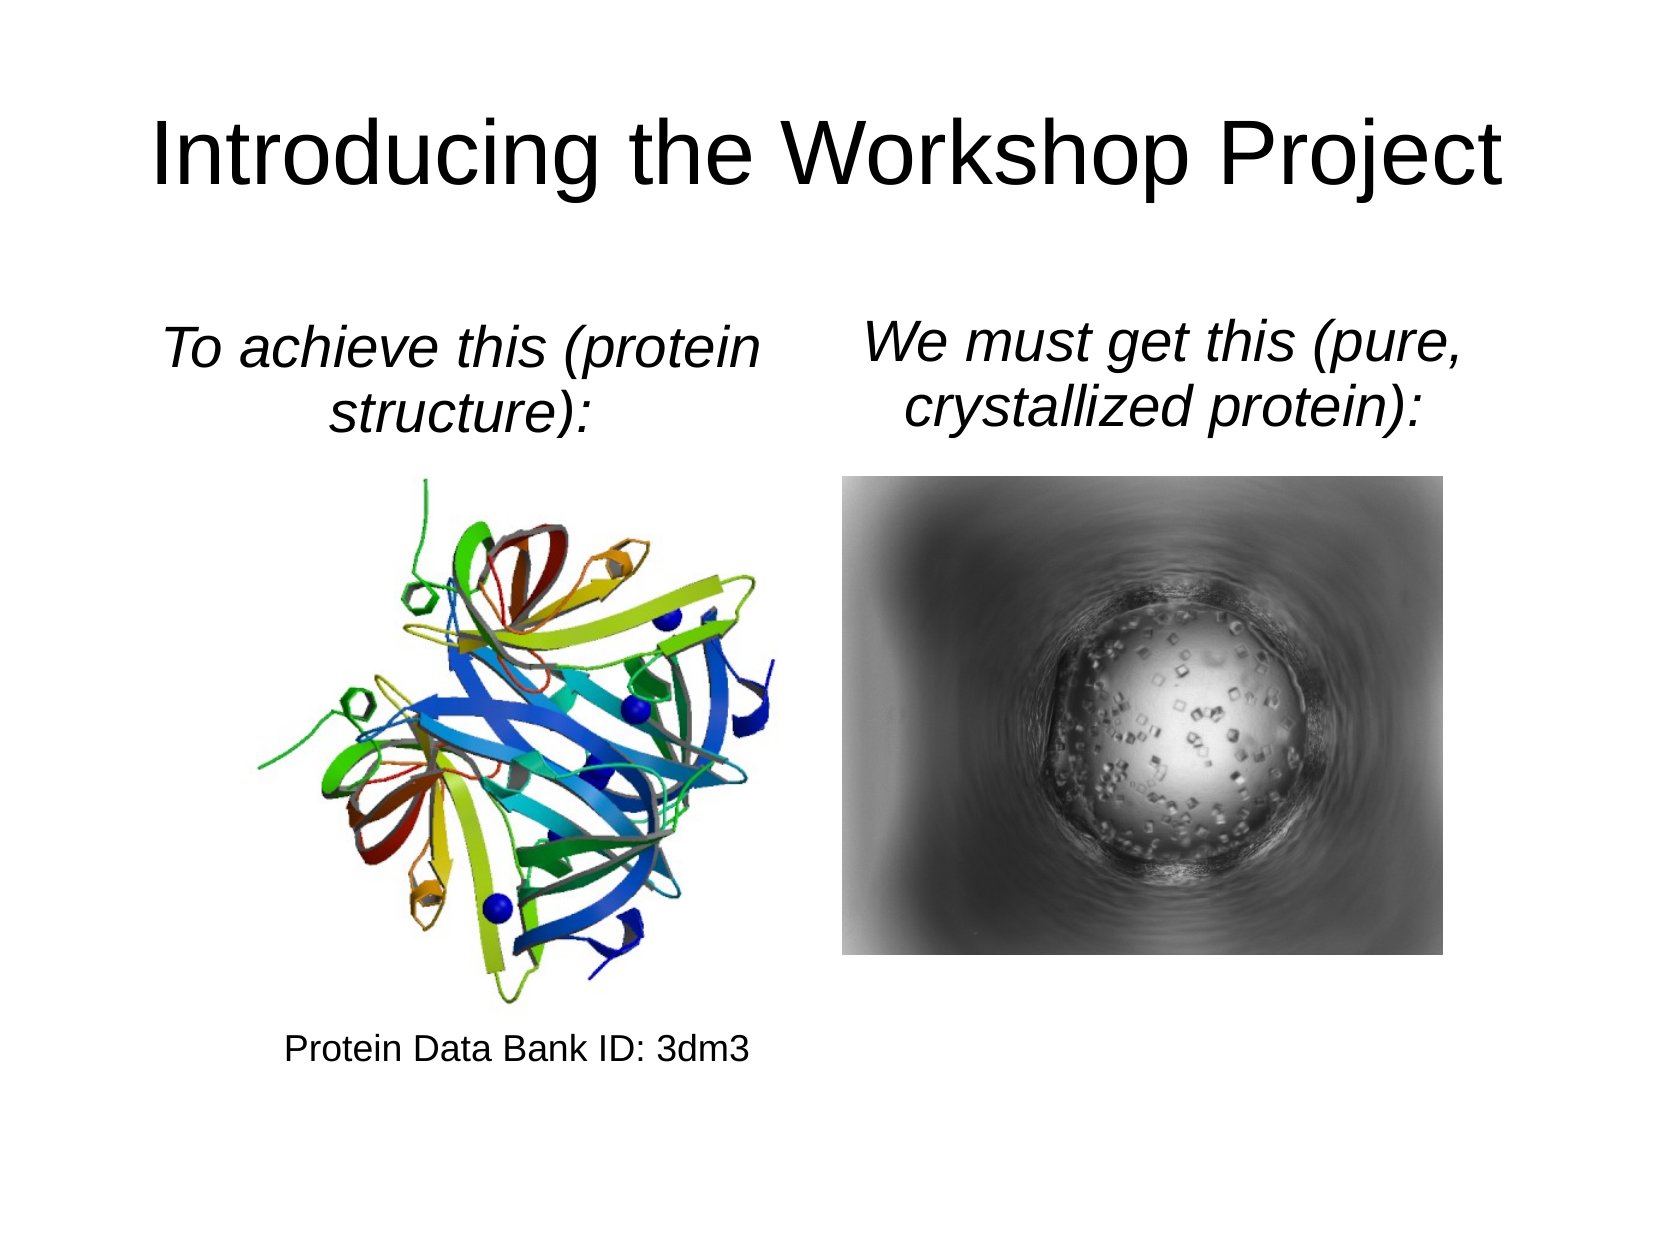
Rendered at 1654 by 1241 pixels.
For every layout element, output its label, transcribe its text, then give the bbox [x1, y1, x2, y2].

picture [842, 476, 1443, 955]
text_box Protein Data Bank ID: 3dm3 [269, 1020, 766, 1077]
title Introducing the Workshop Project [82, 49, 1571, 257]
subtitle To achieve this (protein structure): [82, 278, 785, 481]
picture [240, 438, 841, 1040]
text_box We must get this (pure, crystallized protein): [785, 272, 1543, 475]
